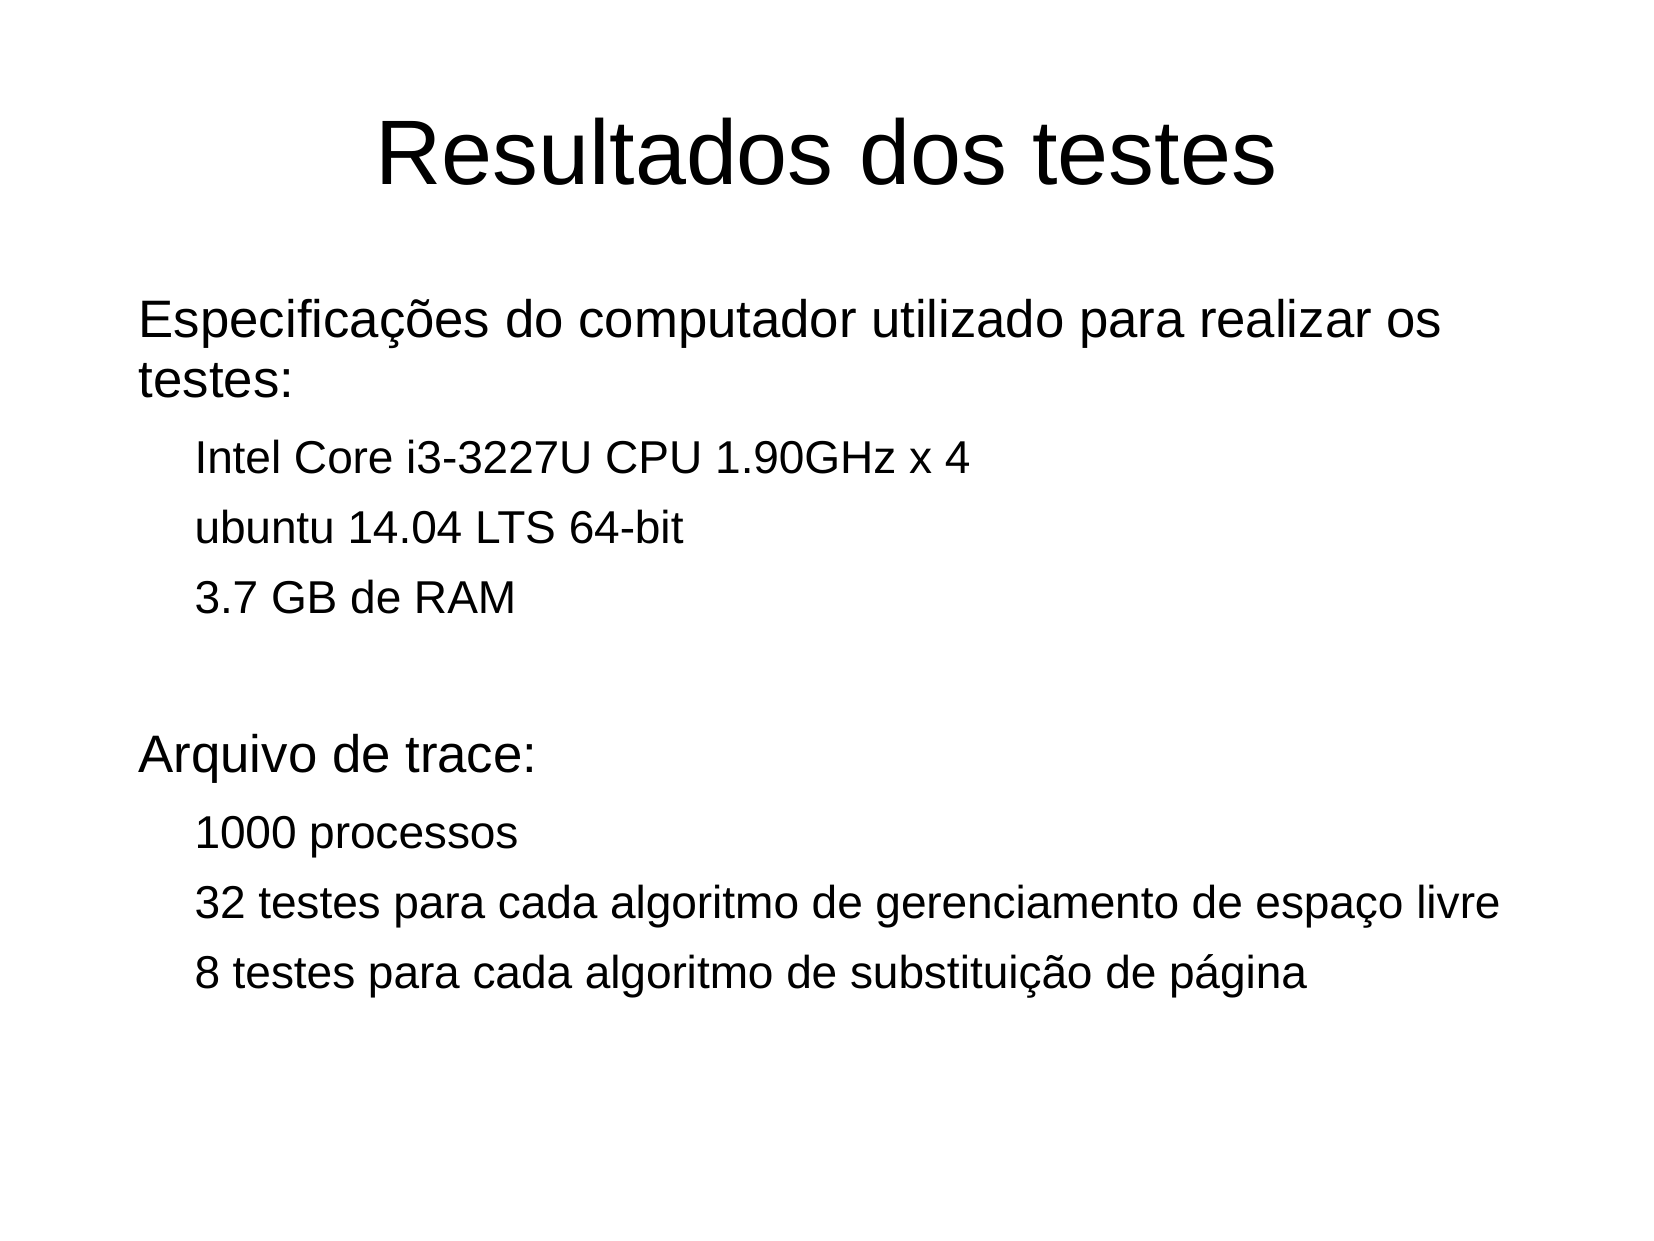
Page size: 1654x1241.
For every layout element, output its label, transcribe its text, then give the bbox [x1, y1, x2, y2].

title Resultados dos testes [82, 49, 1571, 257]
list Especificações do computador utilizado para realizar os testes: Intel Core i3-3227U CPU 1.90GHz x 4 ubuntu 14.04 LTS 64-bit 3.7 GB de RAM Arquivo de trace: 1000 processos 32 testes para cada algoritmo de gerenciamento de espaço livre 8 testes para cada algoritmo de substituição de página [82, 290, 1571, 1010]
